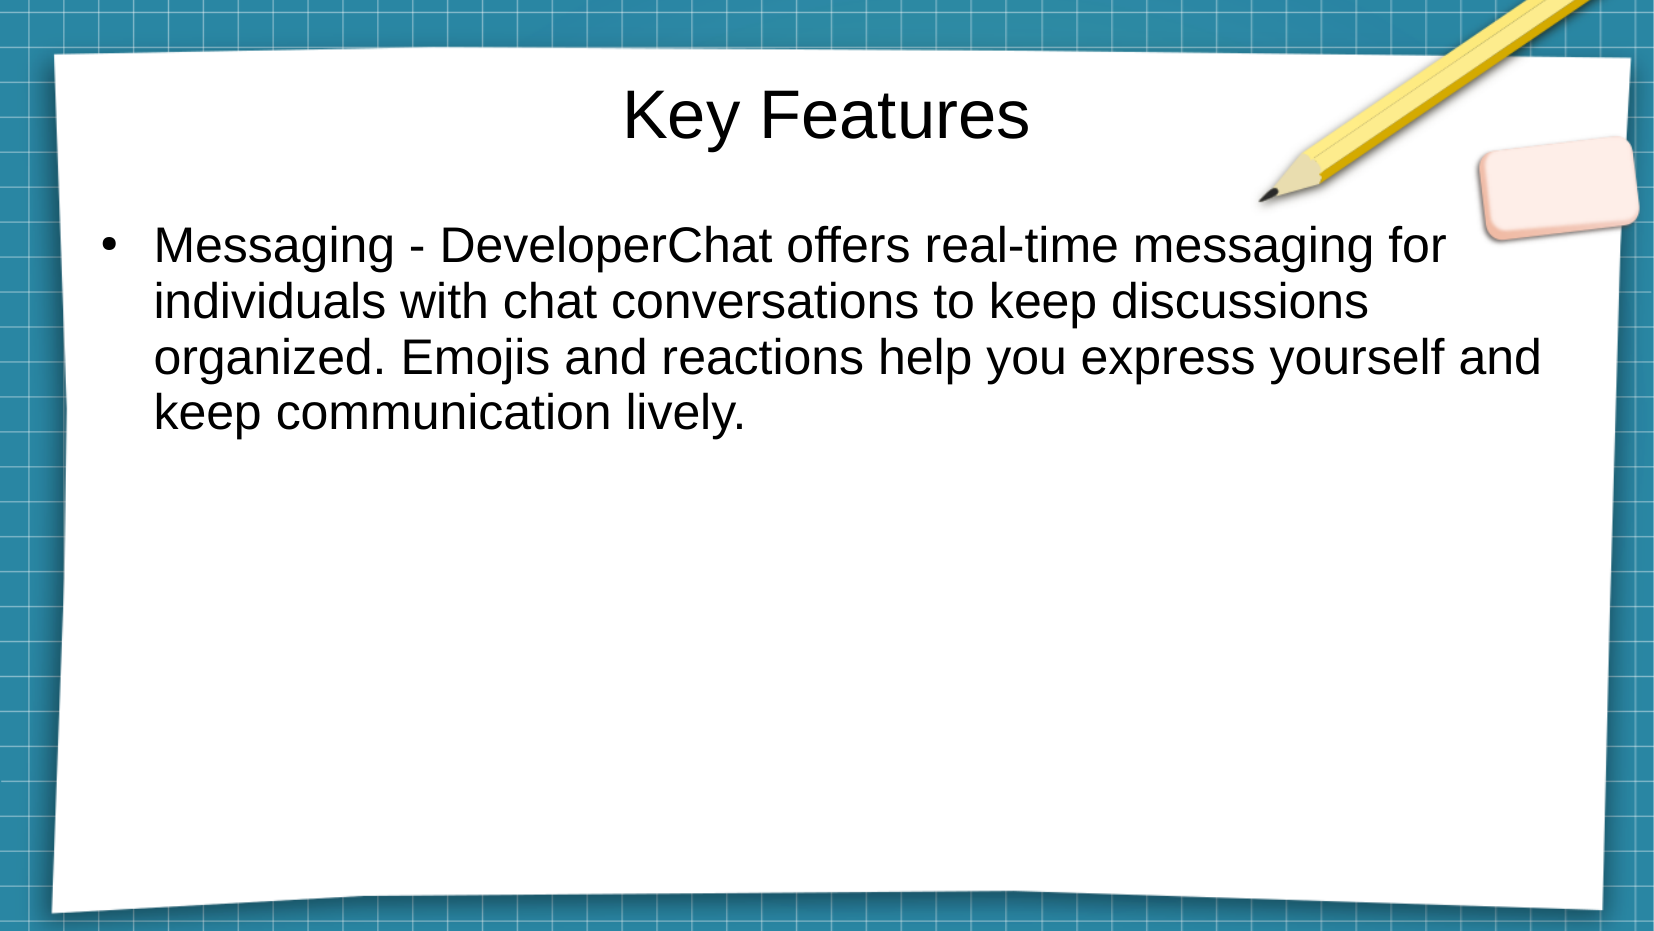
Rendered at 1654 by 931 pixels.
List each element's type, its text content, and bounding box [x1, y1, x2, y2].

picture [0, 0, 1654, 931]
title Key Features [82, 37, 1571, 193]
list Messaging - DeveloperChat offers real-time messaging for individuals with chat conversations to keep discussions organized. Emojis and reactions help you express yourself and keep communication lively. [82, 217, 1571, 758]
